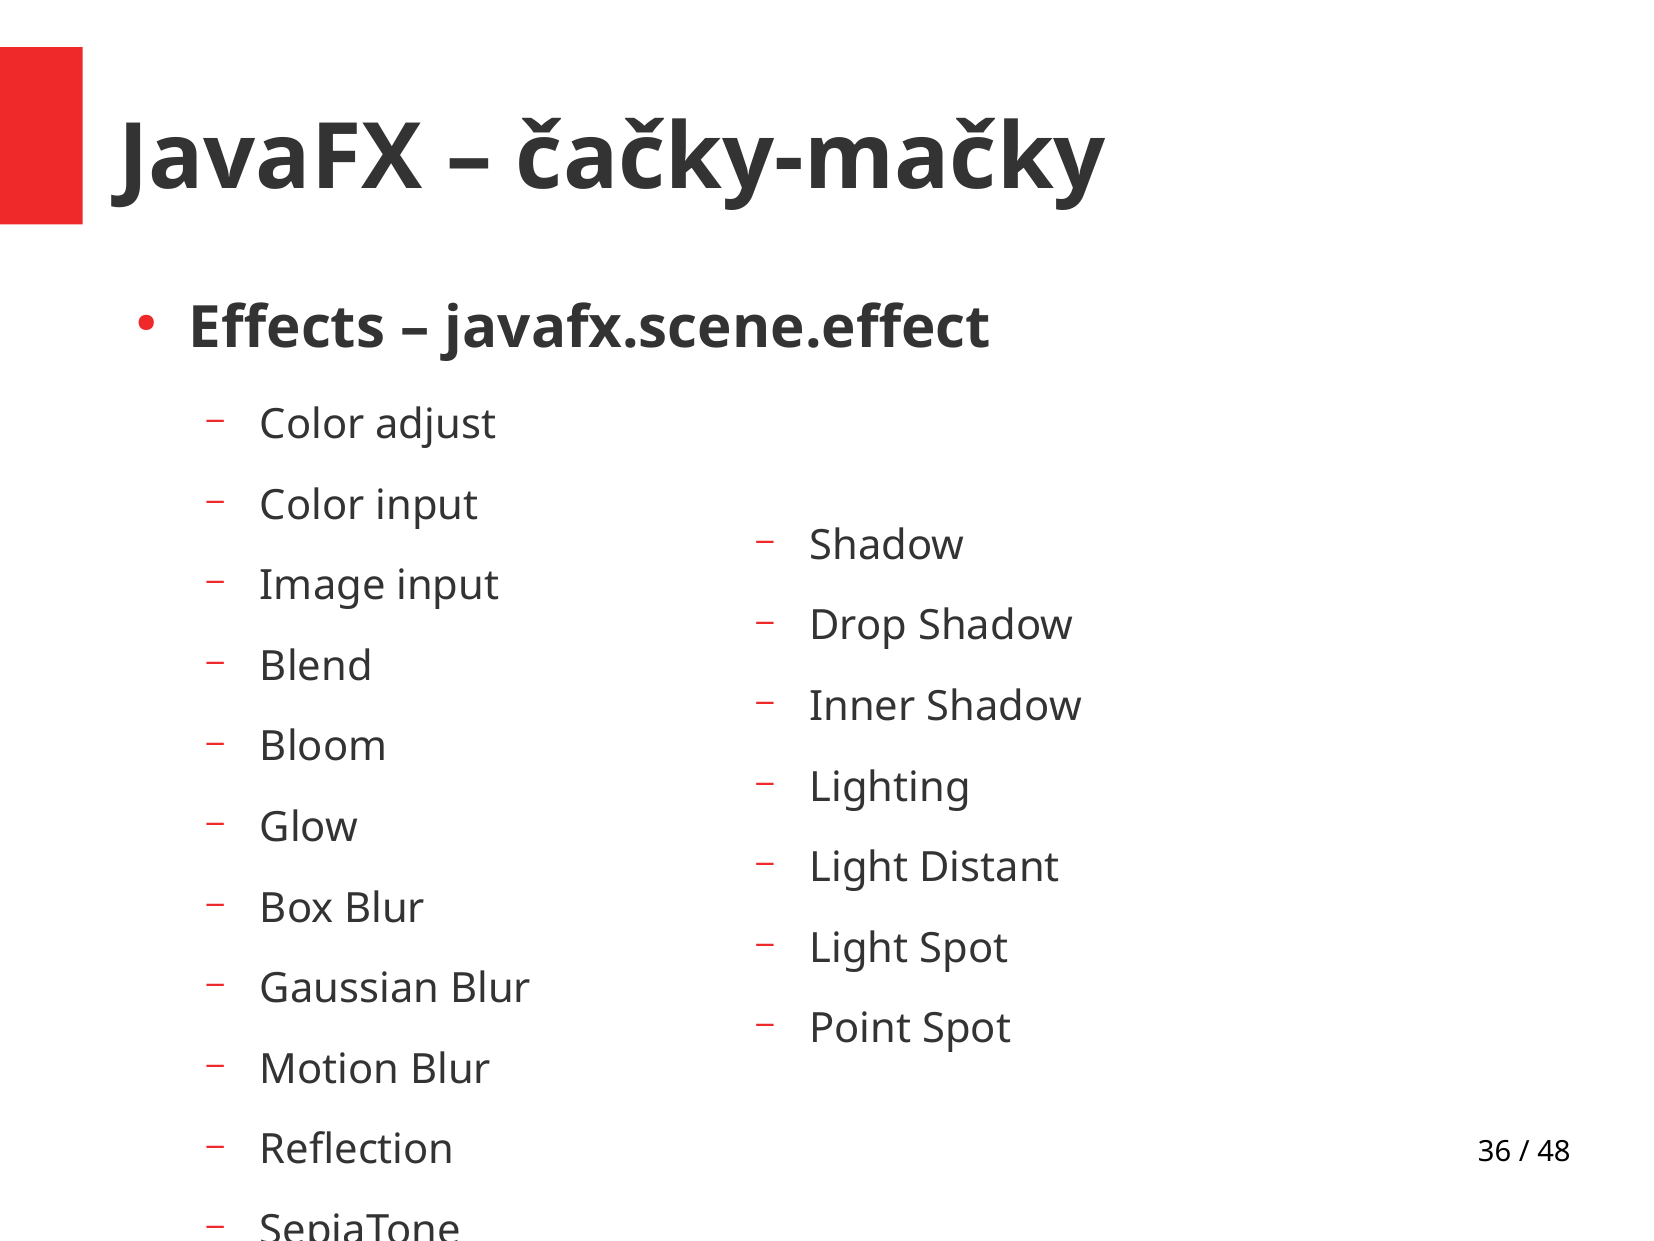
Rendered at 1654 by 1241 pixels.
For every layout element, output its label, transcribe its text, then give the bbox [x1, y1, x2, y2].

title JavaFX – čačky-mačky [118, 49, 1571, 257]
list Shadow Drop Shadow Inner Shadow Lighting Light Distant Light Spot Point Spot [667, 405, 1654, 1126]
list Effects – javafx.scene.effect Color adjust Color input Image input Blend Bloom Glow Box Blur Gaussian Blur Motion Blur Reflection SepiaTone [118, 285, 1536, 1005]
